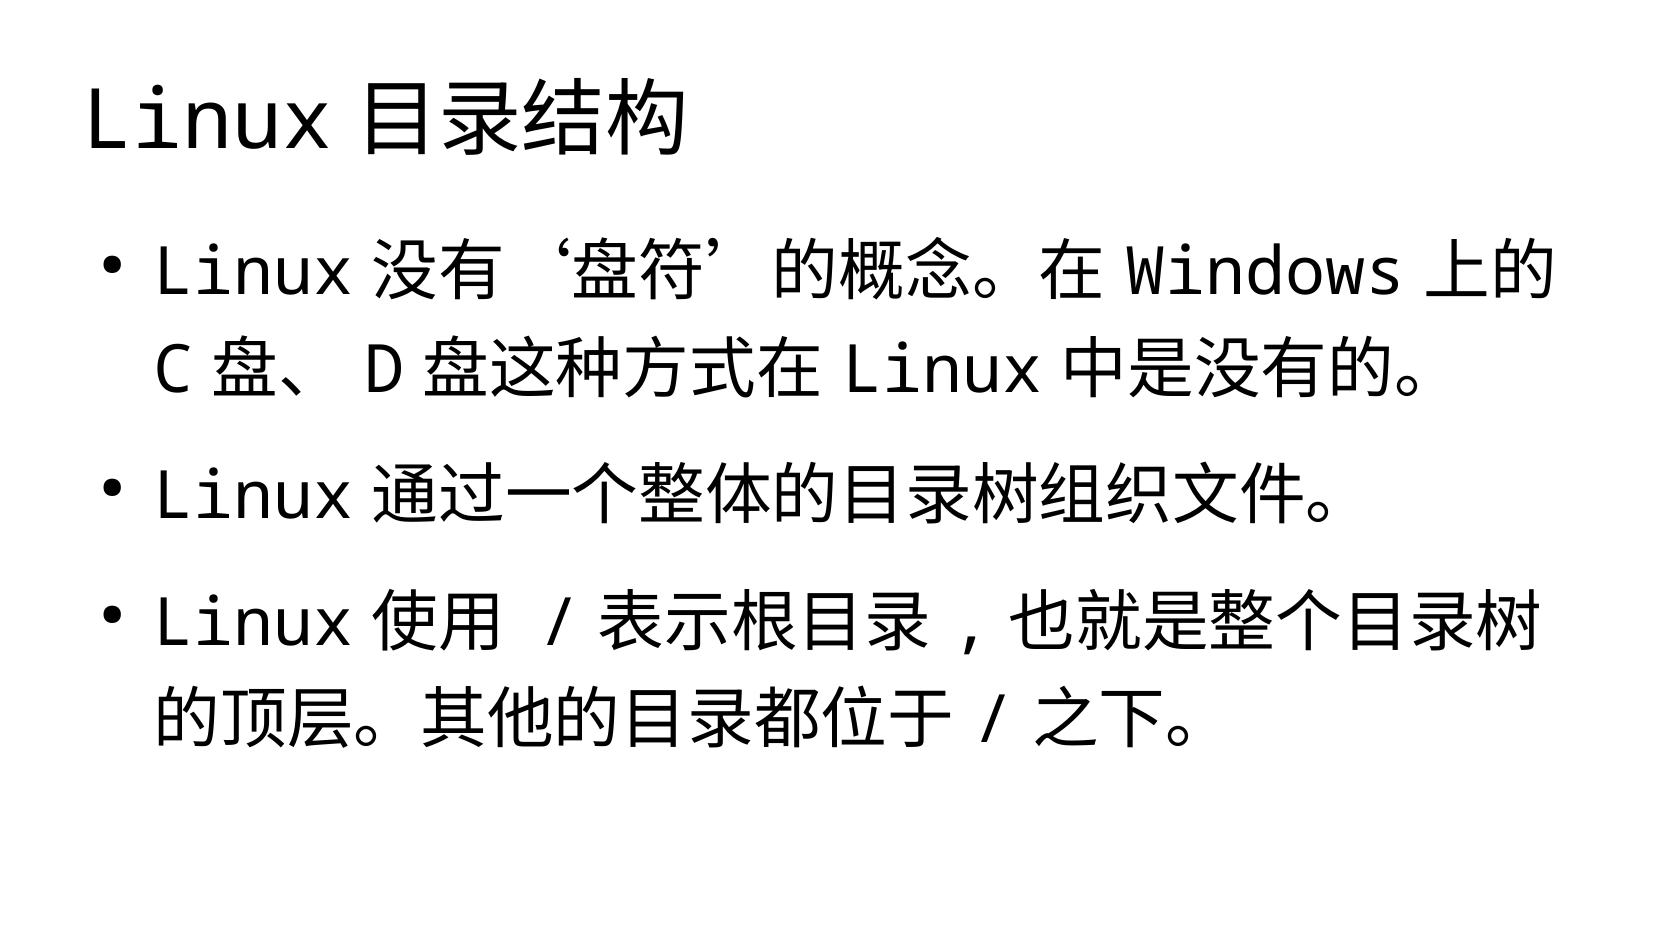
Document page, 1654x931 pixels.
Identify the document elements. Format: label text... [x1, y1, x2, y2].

list Linux没有‘盘符’的概念。在Windows上的C盘、D盘这种方式在Linux中是没有的。 Linux通过一个整体的目录树组织文件。 Linux使用 /表示根目录,也就是整个目录树的顶层。其他的目录都位于/之下。 [82, 217, 1571, 804]
title Linux目录结构 [82, 37, 1571, 189]
